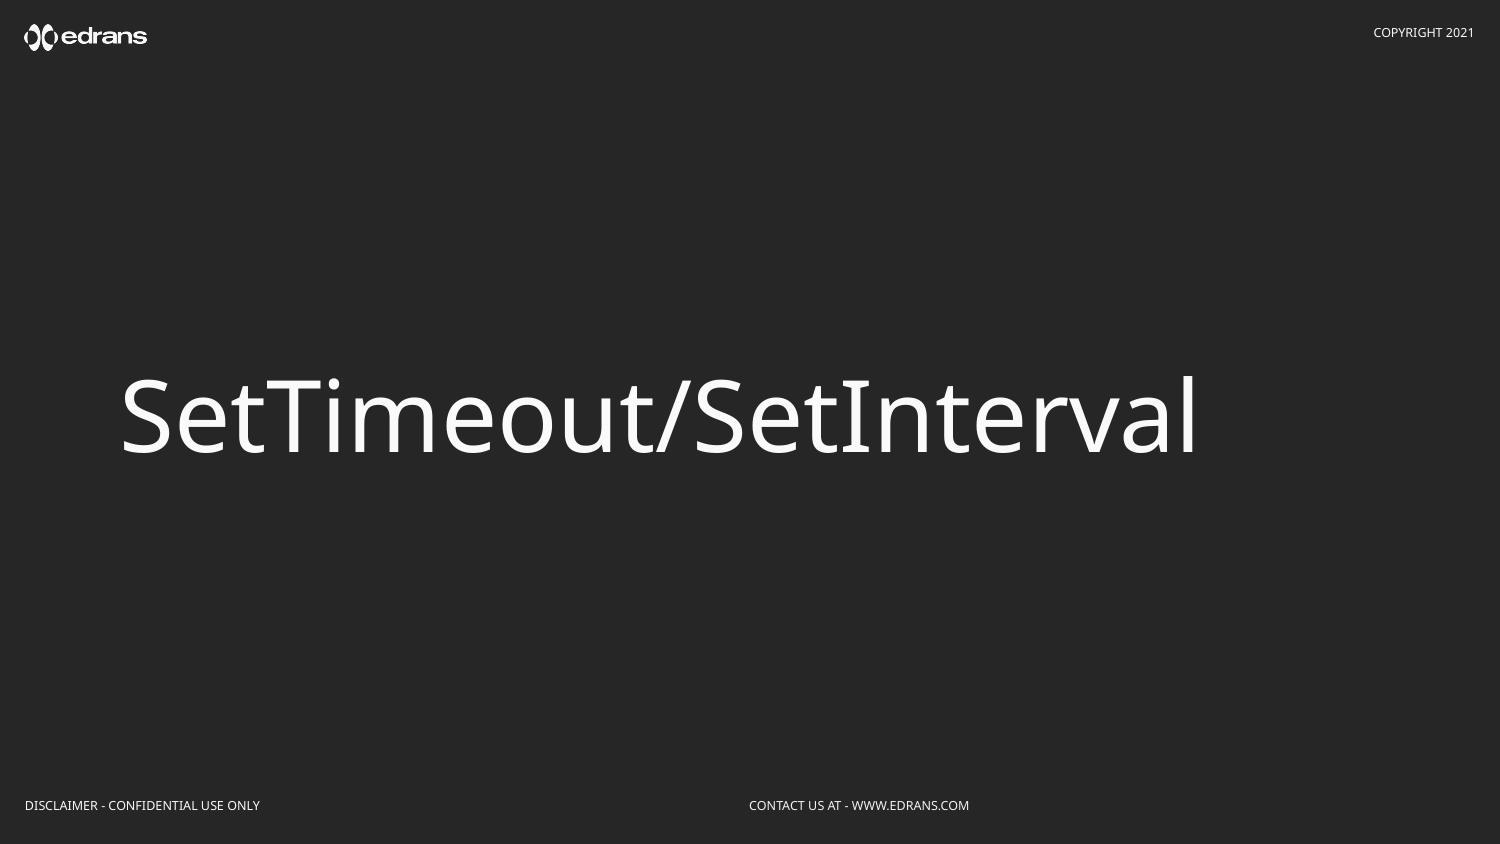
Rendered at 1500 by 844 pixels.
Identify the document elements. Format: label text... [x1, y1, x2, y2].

title SetTimeout/SetInterval [119, 206, 1377, 619]
picture [24, 24, 147, 51]
